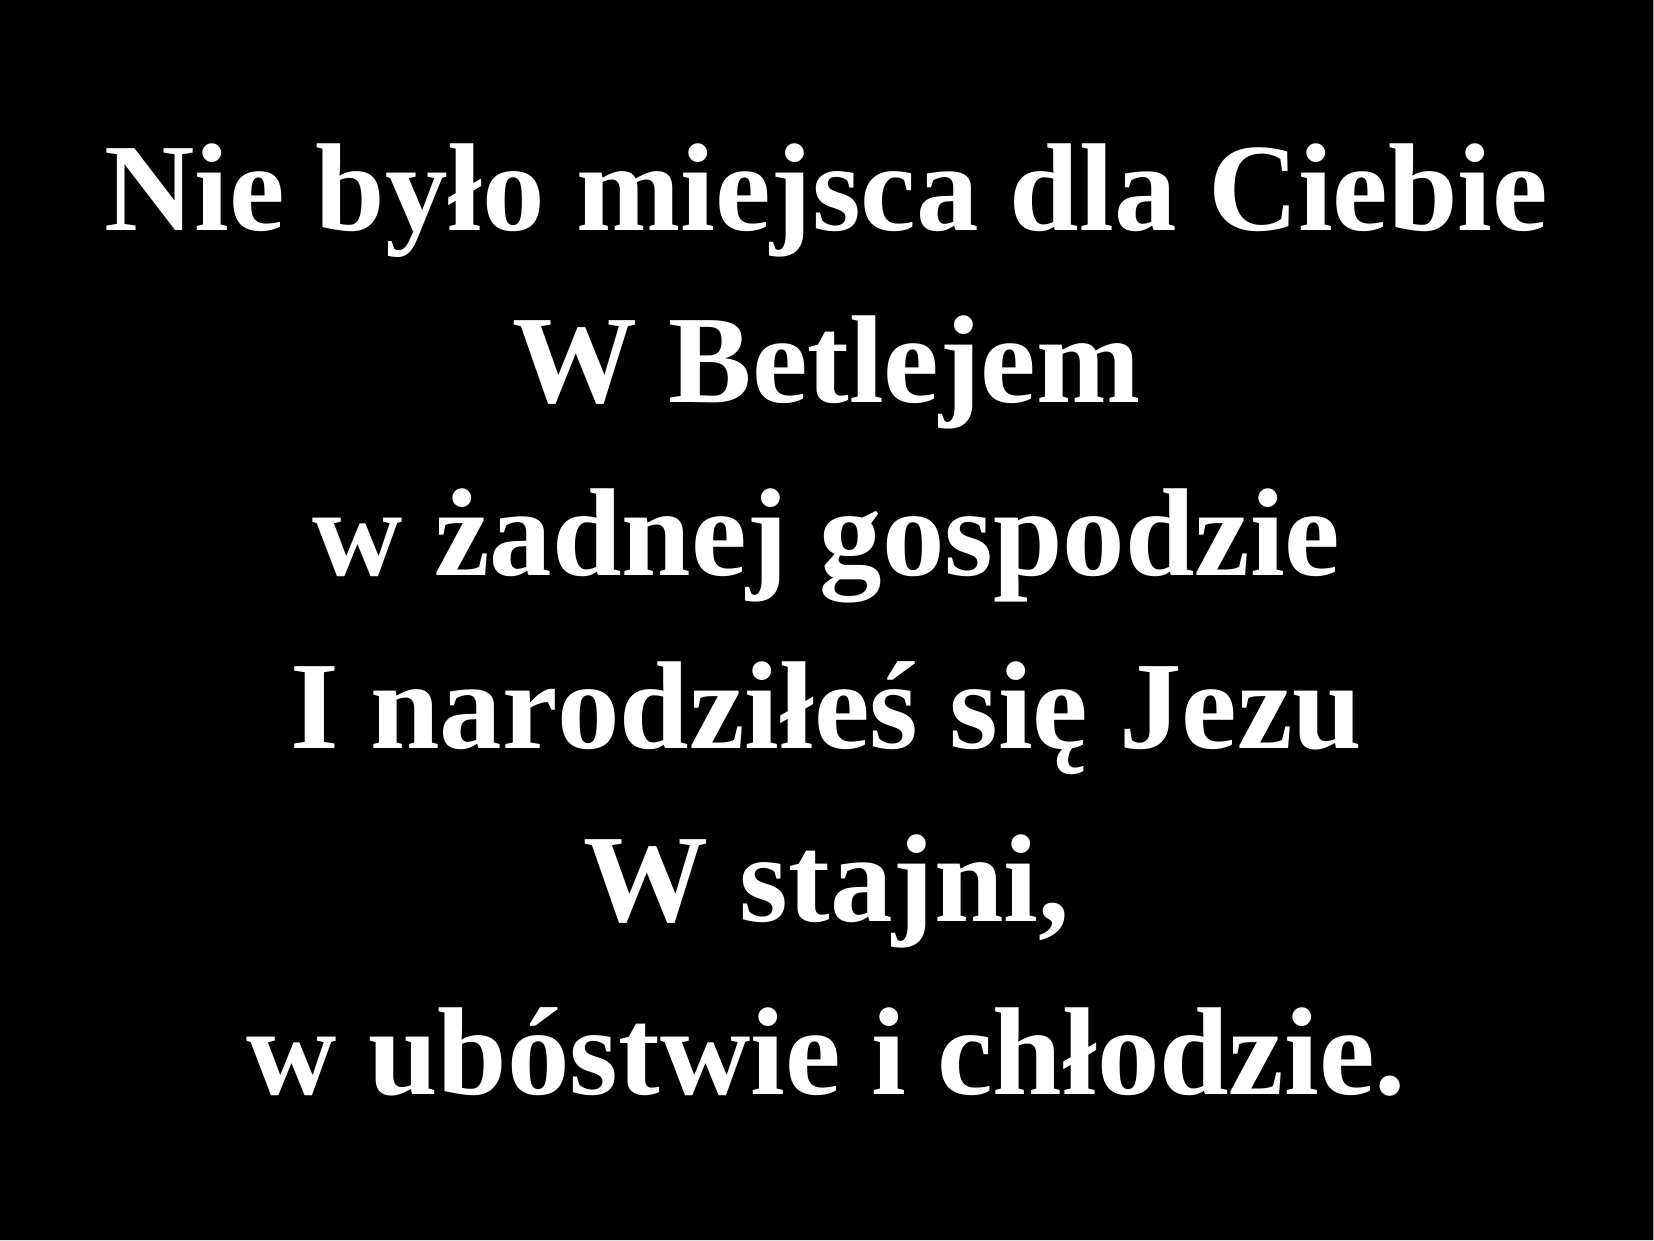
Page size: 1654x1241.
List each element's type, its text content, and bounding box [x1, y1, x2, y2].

title Nie było miejsca dla Ciebie ppp W Betlejem ppp w żadnej gospodzie ppp I narodziłeś się Jezu ppp W stajni, ppp w ubóstwie i chłodzie. [0, 0, 1654, 1241]
